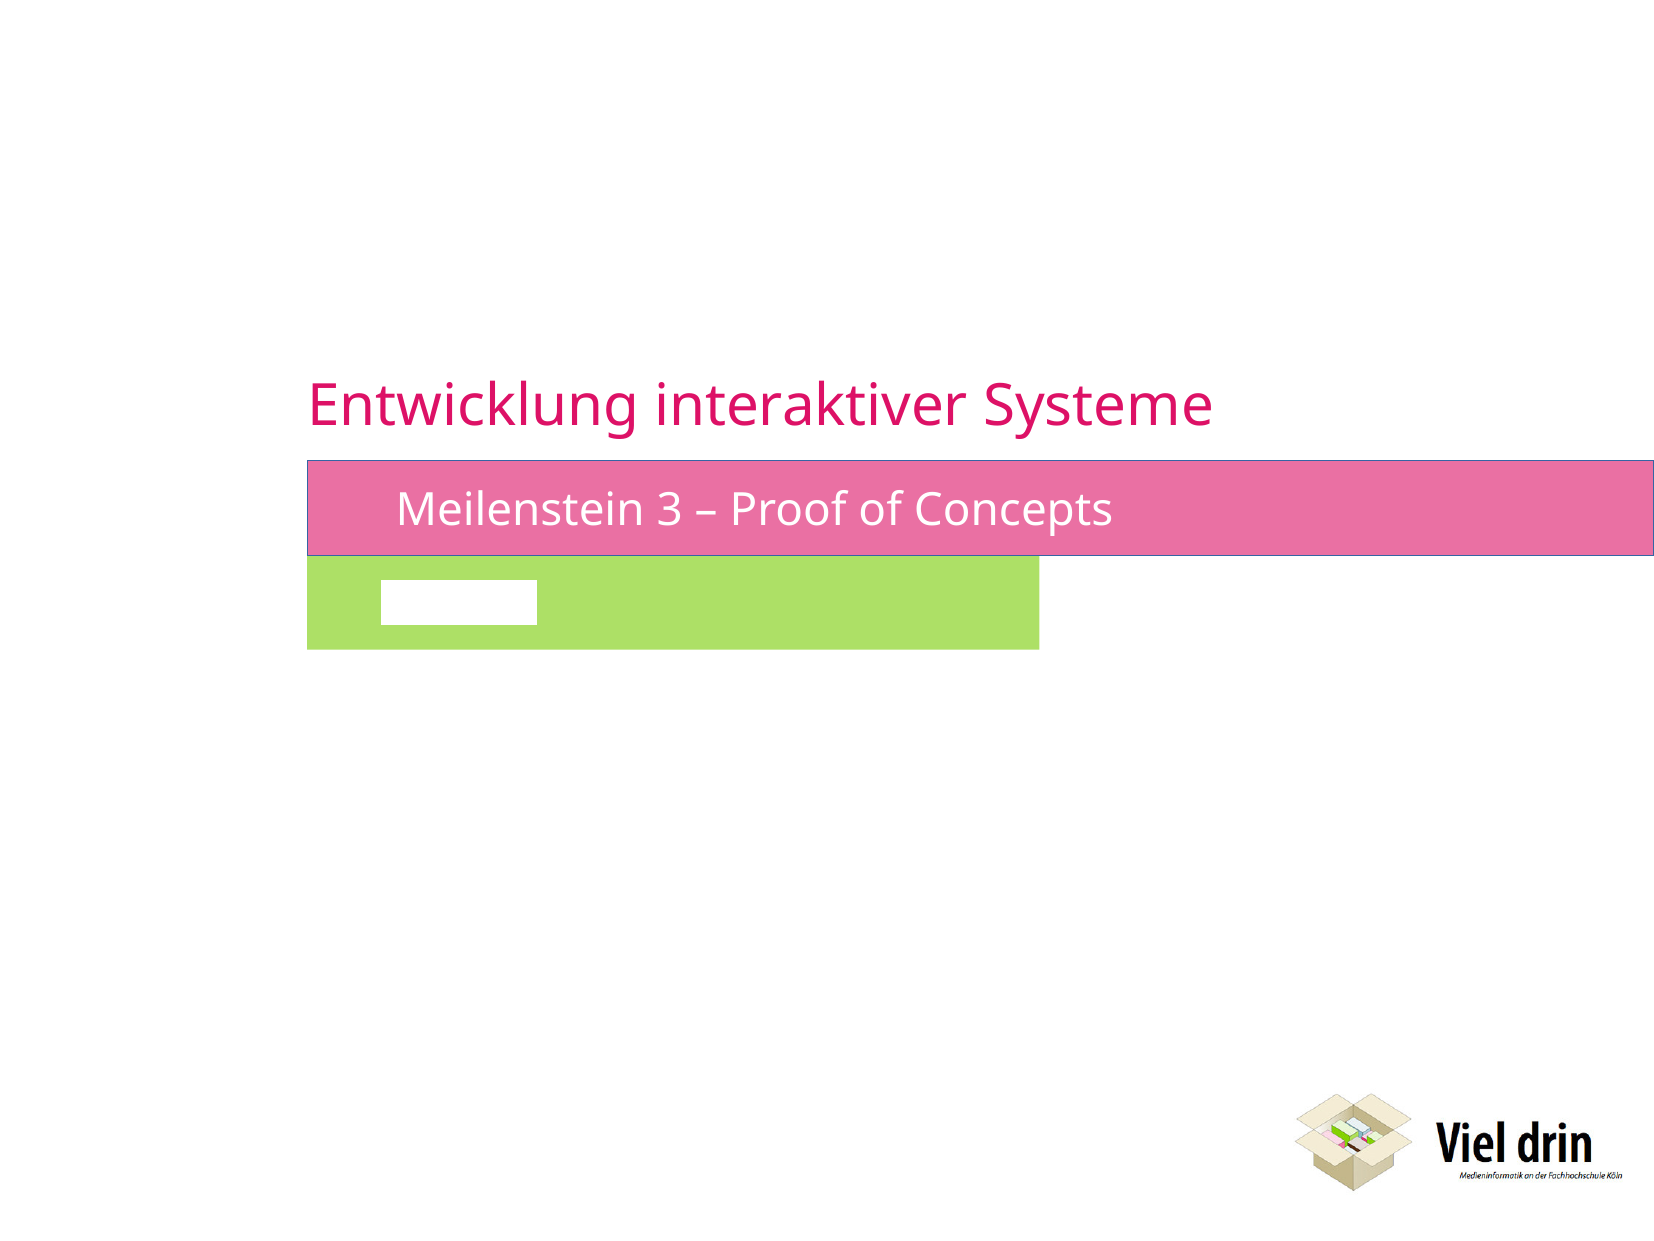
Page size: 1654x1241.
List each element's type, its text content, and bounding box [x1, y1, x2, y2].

subtitle Entwicklung interaktiver Systeme [307, 352, 1654, 454]
title Tim Howe [307, 556, 1040, 650]
picture [1257, 1058, 1648, 1231]
text_box Meilenstein 3 – Proof of Concepts [307, 460, 1654, 556]
